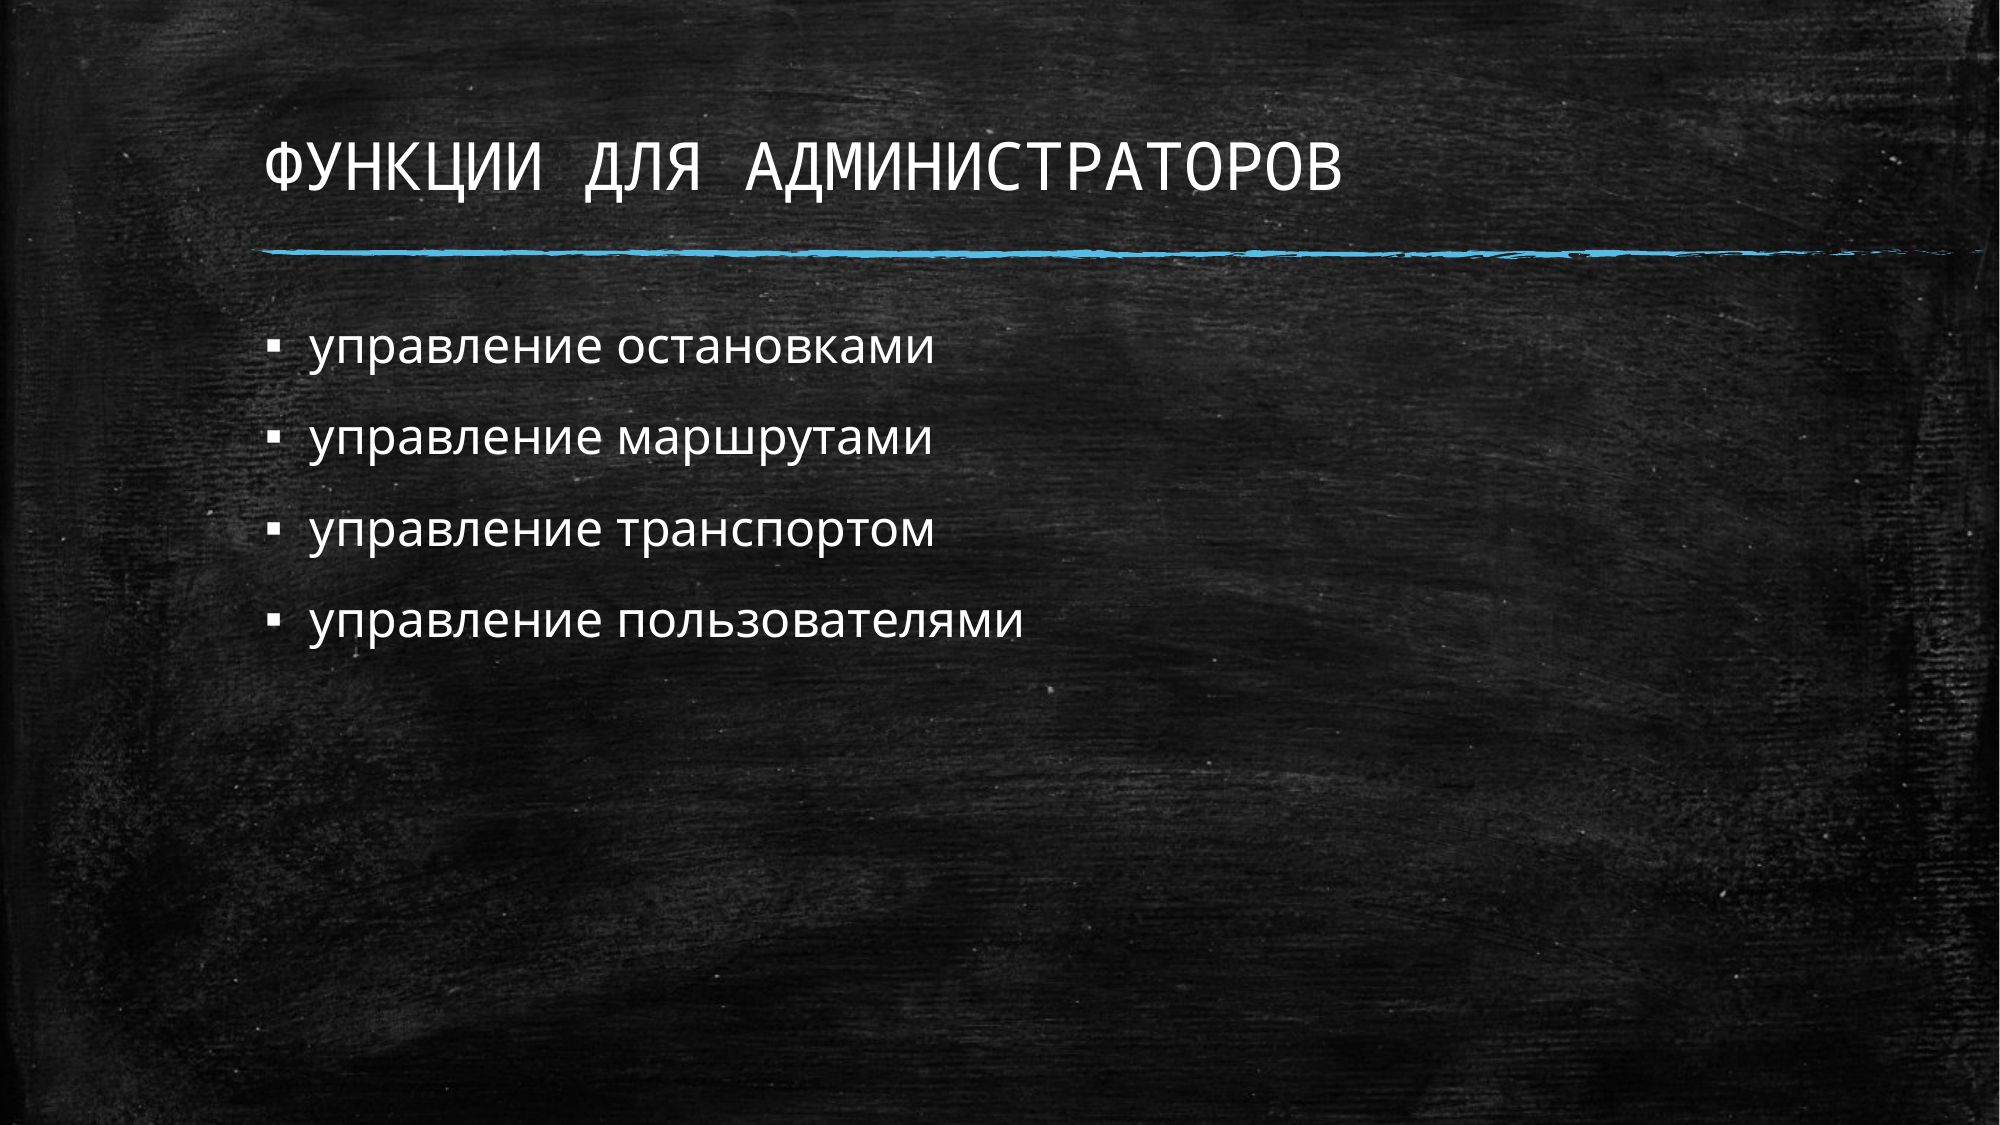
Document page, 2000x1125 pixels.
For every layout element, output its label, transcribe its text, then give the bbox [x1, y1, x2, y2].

list управление остановками управление маршрутами управление транспортом управление пользователями [249, 312, 1750, 1013]
title ФУНКЦИИ ДЛЯ АДМИНИСТРАТОРОВ [249, 45, 1750, 213]
